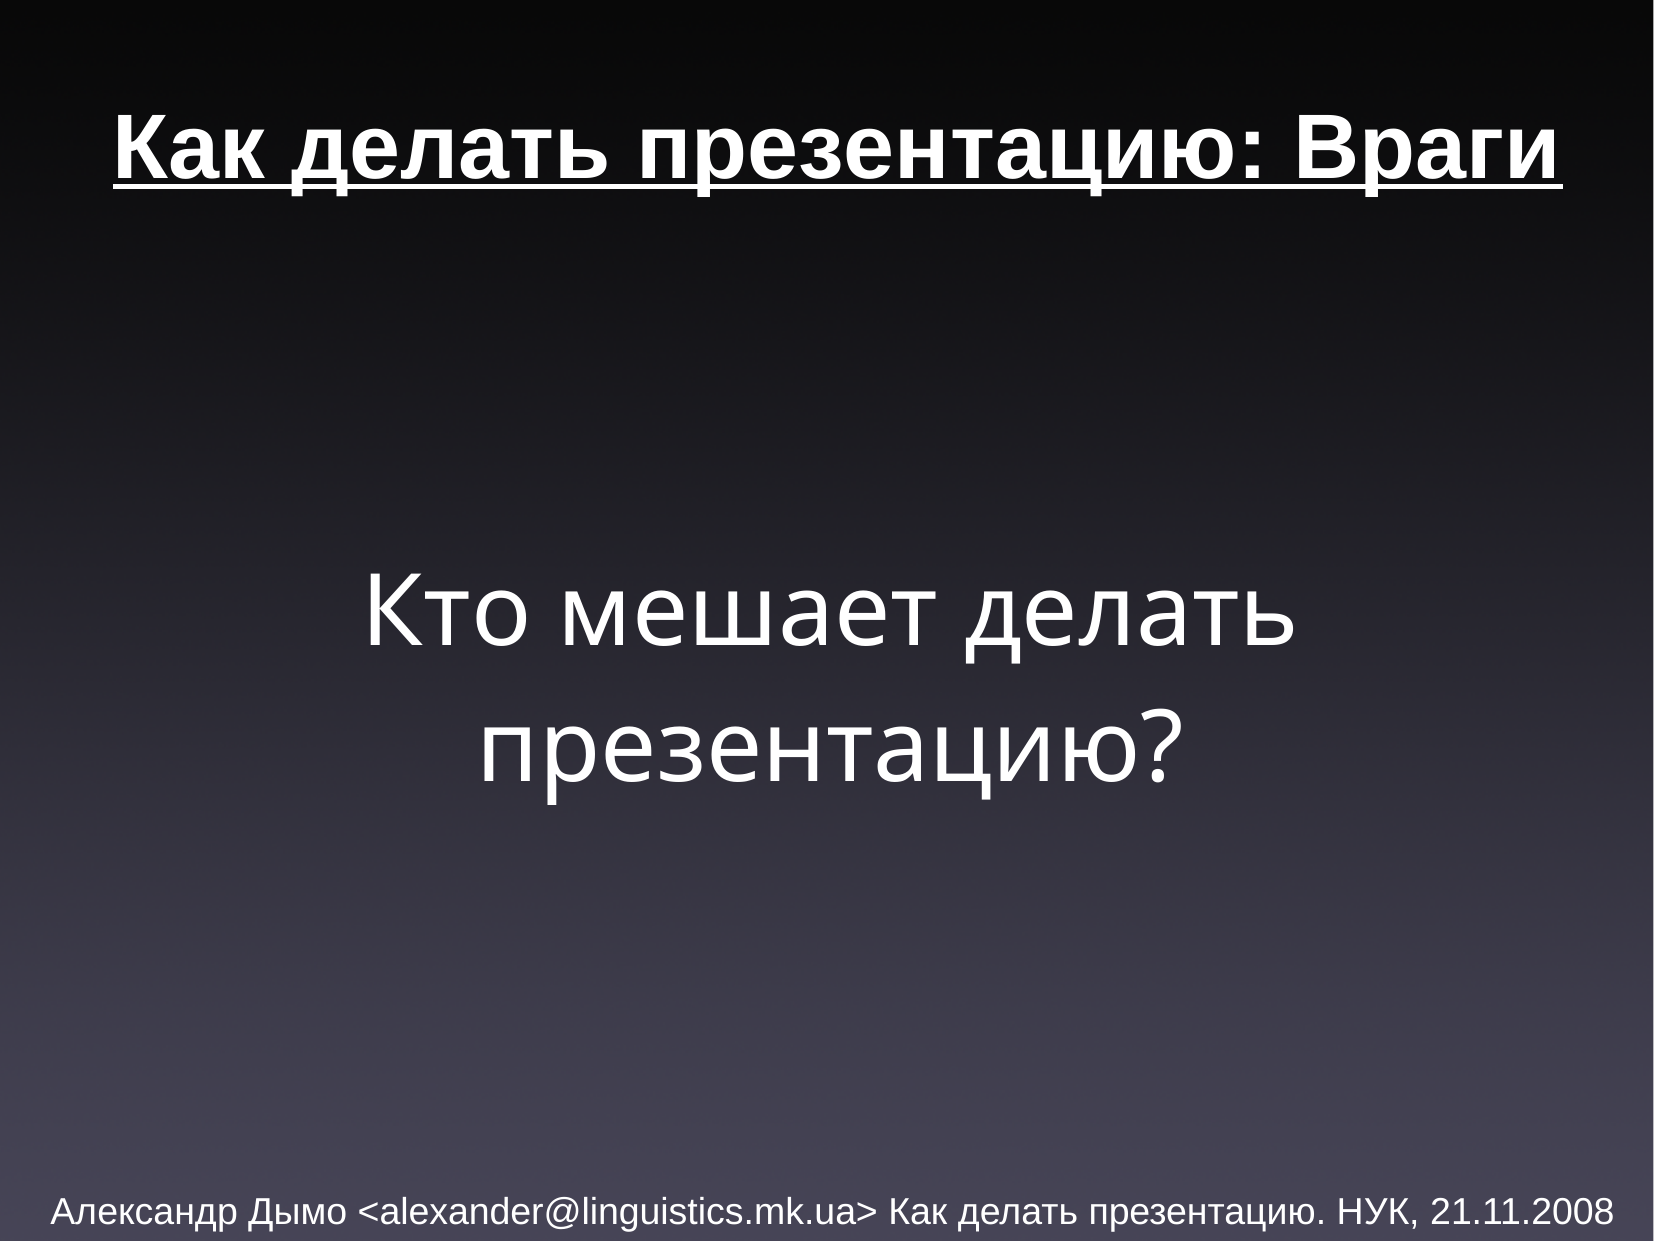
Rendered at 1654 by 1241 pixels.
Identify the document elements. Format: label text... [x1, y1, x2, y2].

title Как делать презентацию: Враги [31, 43, 1644, 251]
picture [0, 0, 1654, 1241]
subtitle Кто мешает делать презентацию? [86, 224, 1575, 1125]
text_box Александр Дымо <alexander@linguistics.mk.ua> Как делать презентацию. НУК, 21.11.2008 [35, 1183, 1631, 1240]
